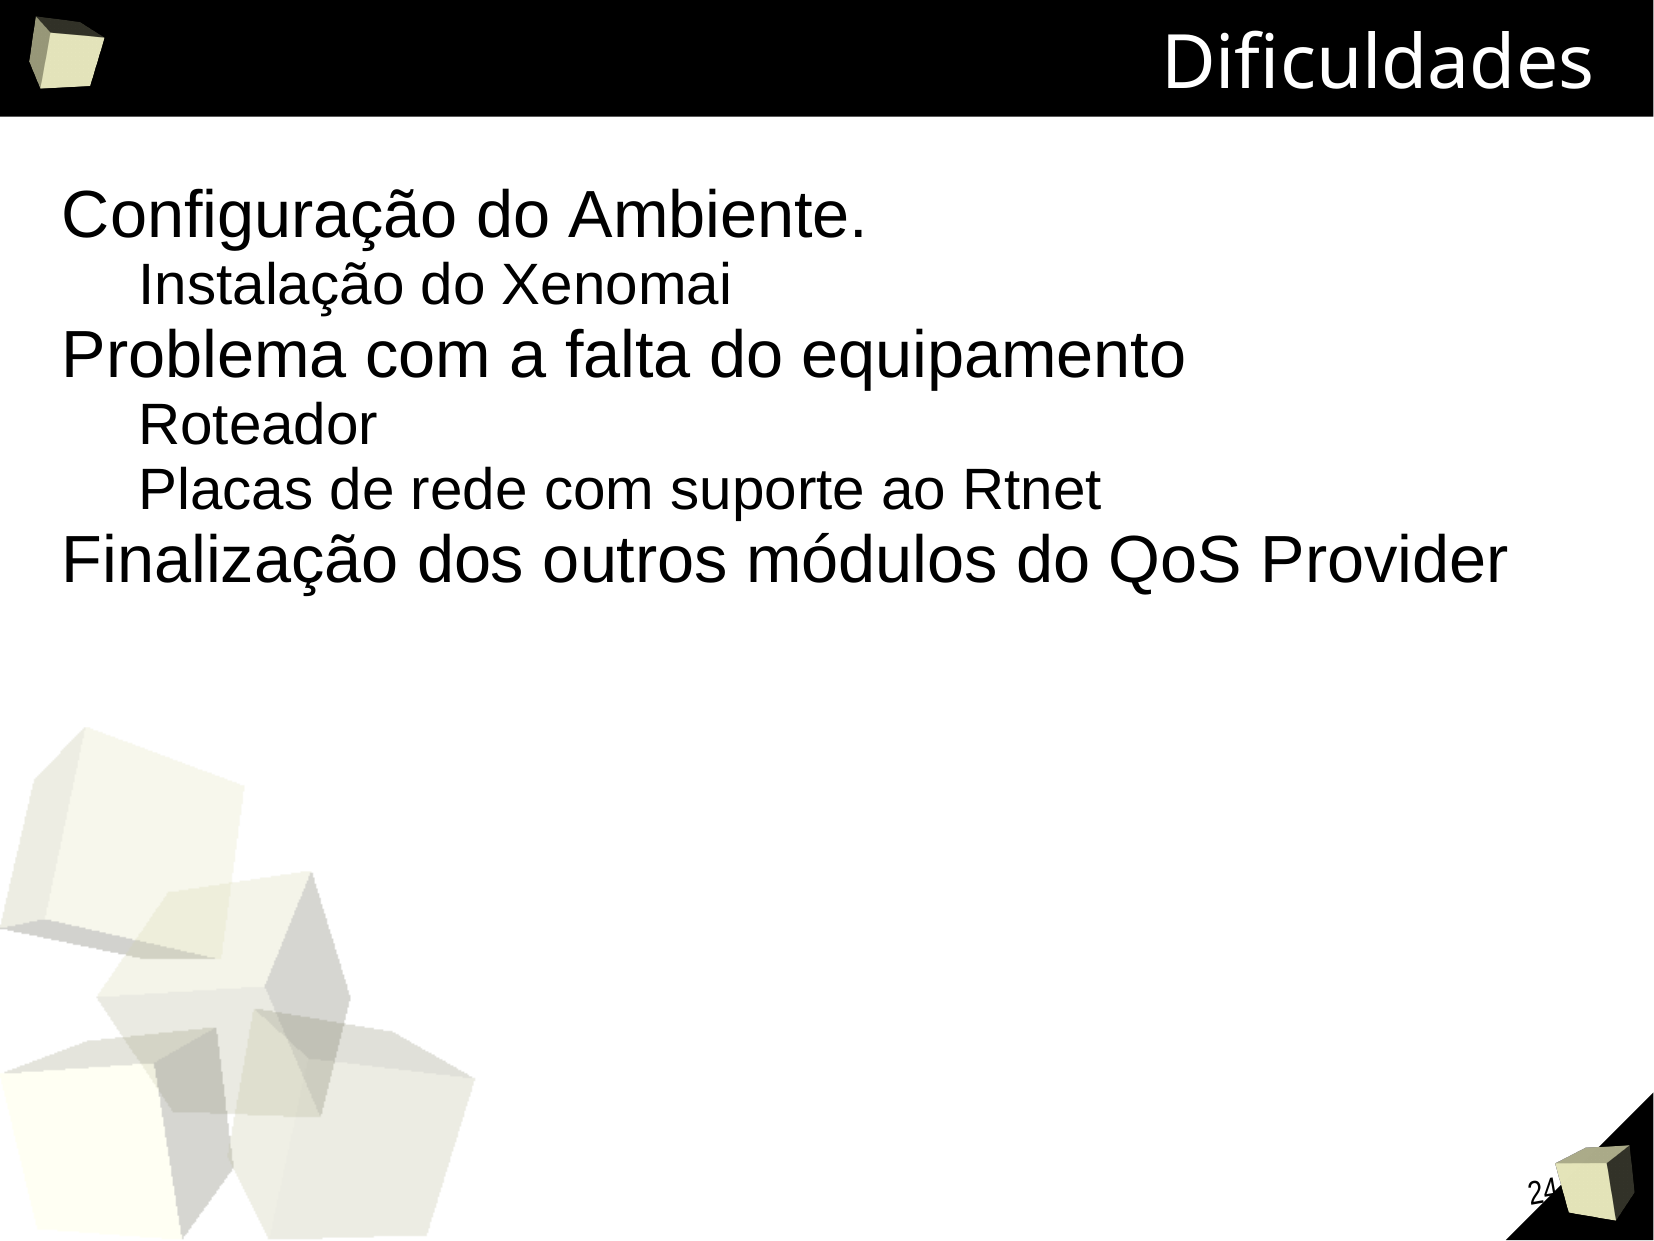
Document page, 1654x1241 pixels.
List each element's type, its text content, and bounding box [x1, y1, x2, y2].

picture [0, 726, 477, 1241]
title Dificuldades [118, 0, 1595, 119]
list Configuração do Ambiente. Instalação do Xenomai Problema com a falta do equipamento Roteador Placas de rede com suporte ao Rtnet Finalização dos outros módulos do QoS Provider [44, 177, 1611, 1214]
